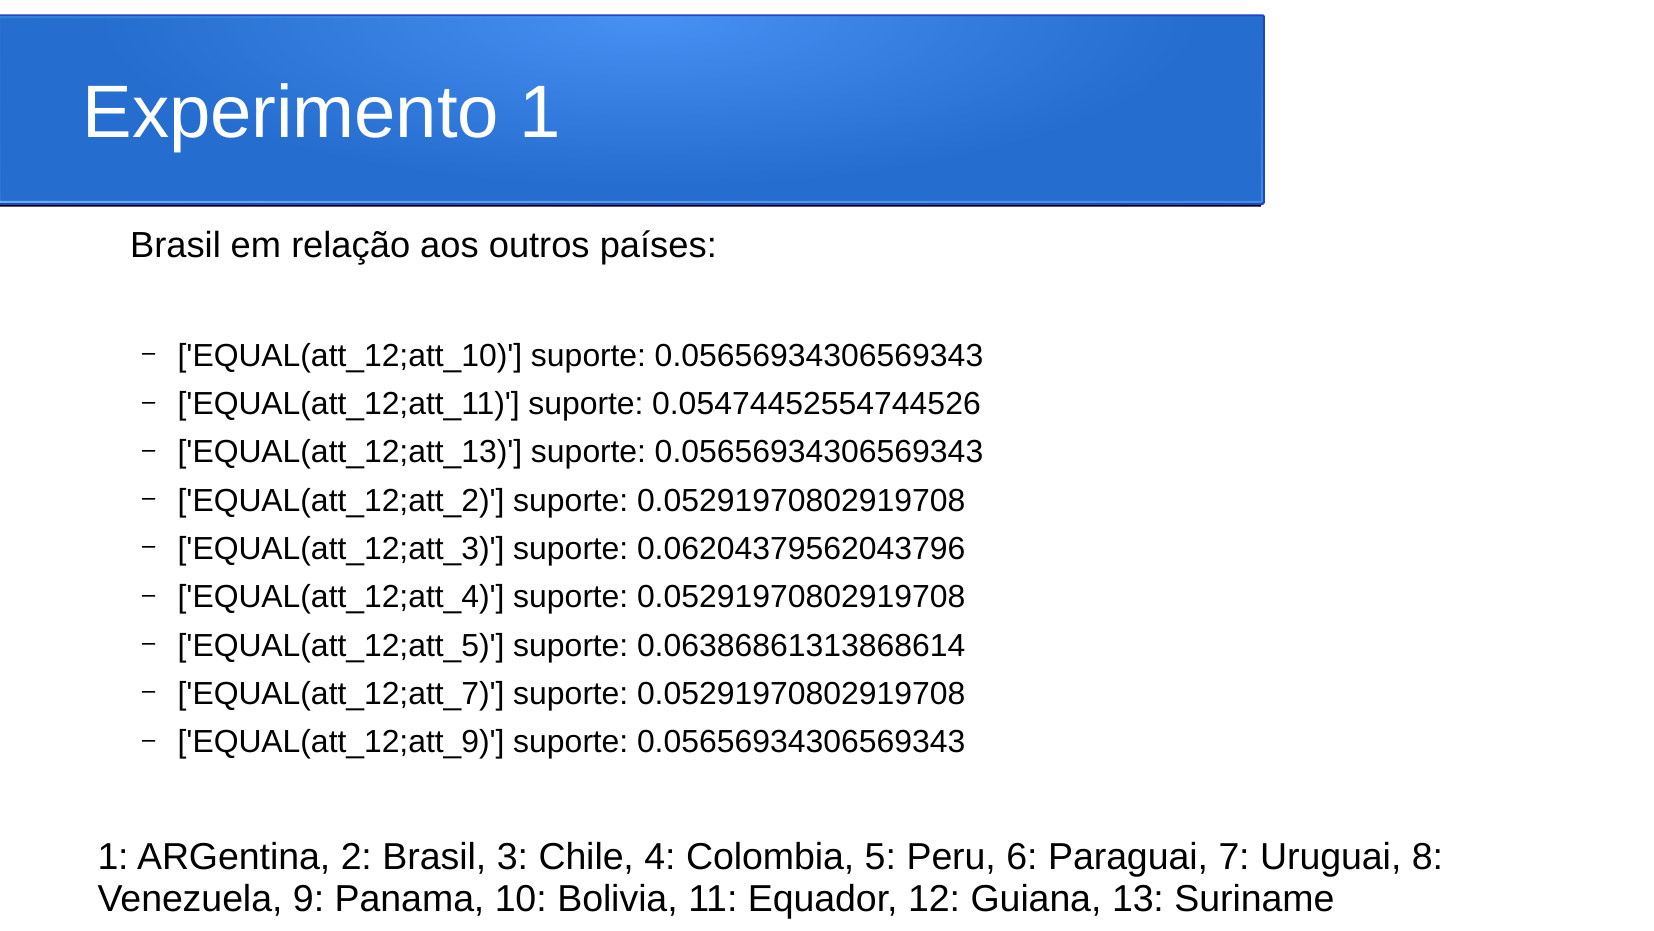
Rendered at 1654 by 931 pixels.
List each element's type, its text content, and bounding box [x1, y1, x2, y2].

list Brasil em relação aos outros países: ['EQUAL(att_12;att_10)'] suporte: 0.05656934306569343 ['EQUAL(att_12;att_11)'] suporte: 0.05474452554744526 ['EQUAL(att_12;att_13)'] suporte: 0.05656934306569343 ['EQUAL(att_12;att_2)'] suporte: 0.05291970802919708 ['EQUAL(att_12;att_3)'] suporte: 0.06204379562043796 ['EQUAL(att_12;att_4)'] suporte: 0.05291970802919708 ['EQUAL(att_12;att_5)'] suporte: 0.06386861313868614 ['EQUAL(att_12;att_7)'] suporte: 0.05291970802919708 ['EQUAL(att_12;att_9)'] suporte: 0.05656934306569343 [82, 224, 1571, 764]
title Experimento 1 [82, 35, 1235, 189]
text_box 1: ARGentina, 2: Brasil, 3: Chile, 4: Colombia, 5: Peru, 6: Paraguai, 7: Uruguai, 8: Venezuela, 9: Panama, 10: Bolivia, 11: Equador, 12: Guiana, 13: Suriname [82, 827, 1523, 931]
